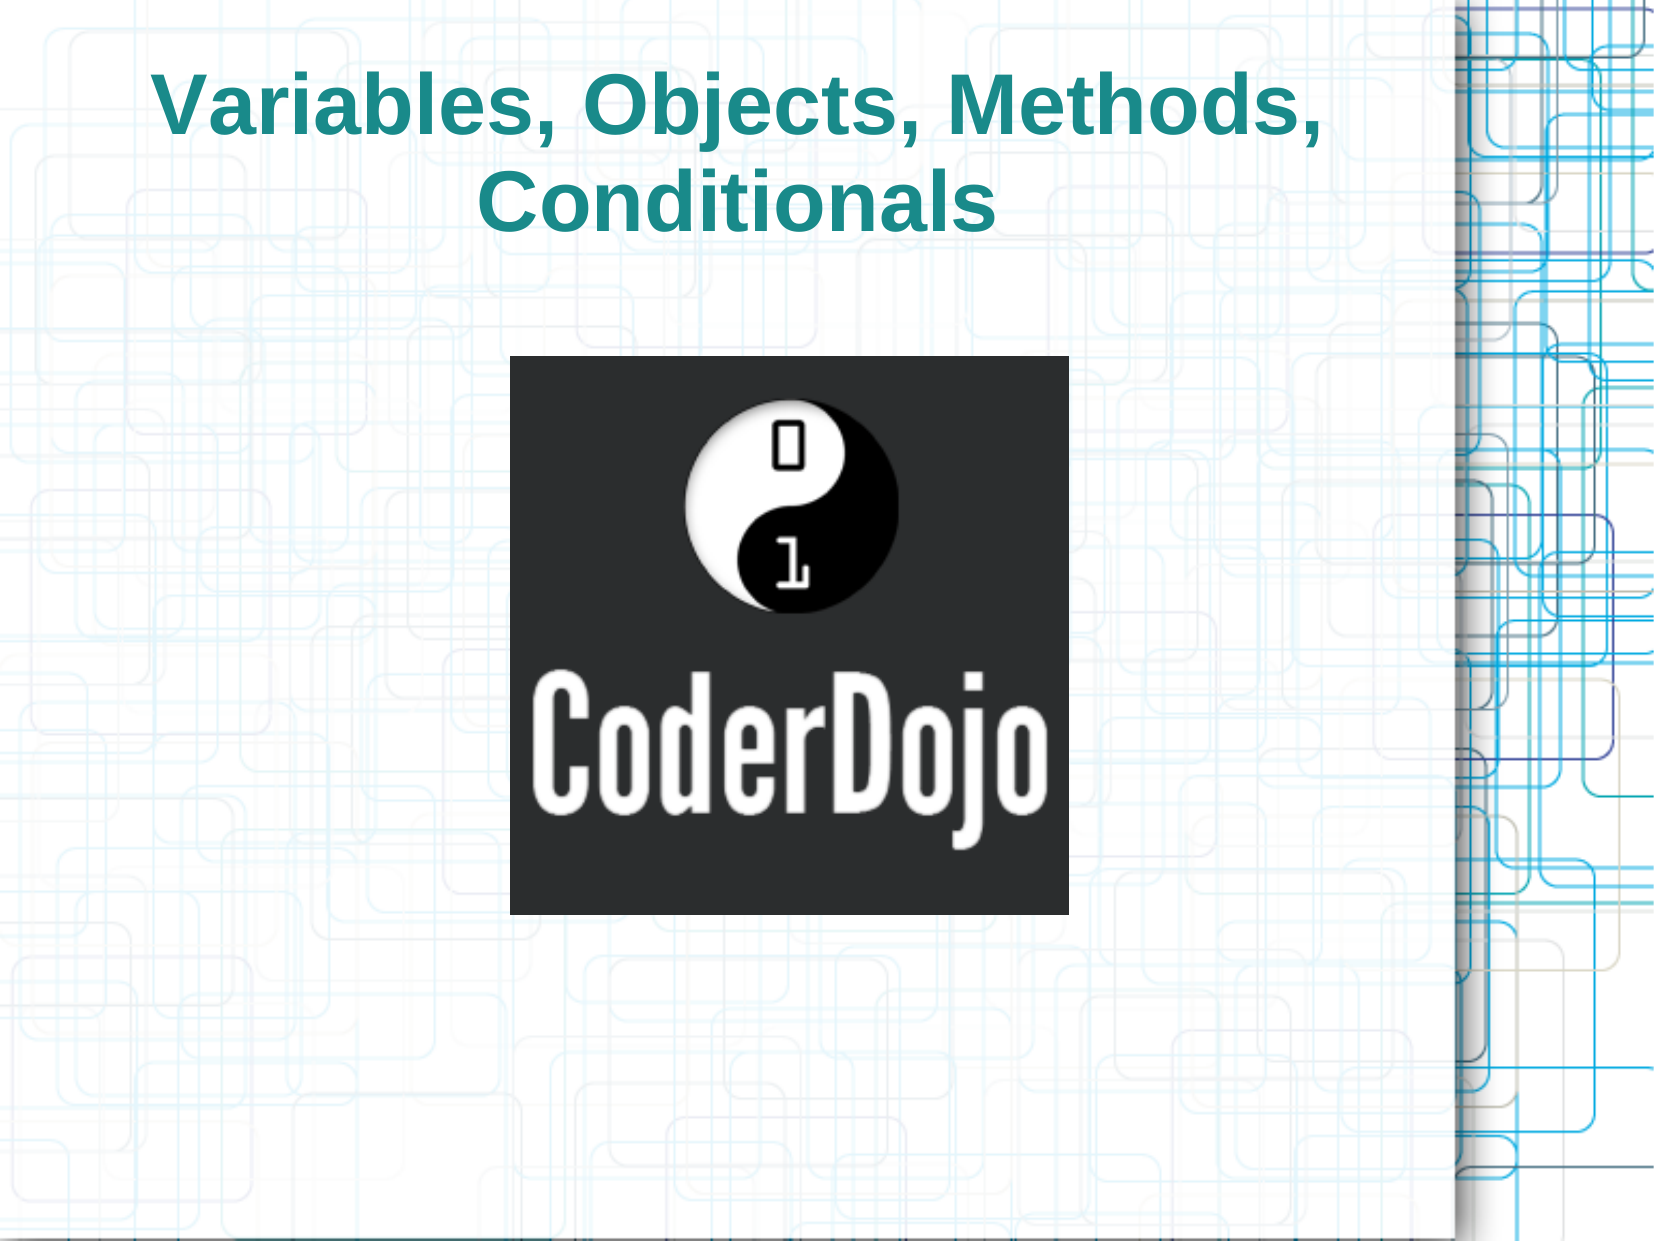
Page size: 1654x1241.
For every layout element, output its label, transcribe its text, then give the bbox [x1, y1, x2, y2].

picture [0, 0, 1654, 1241]
title Variables, Objects, Methods, Conditionals [59, 49, 1418, 257]
